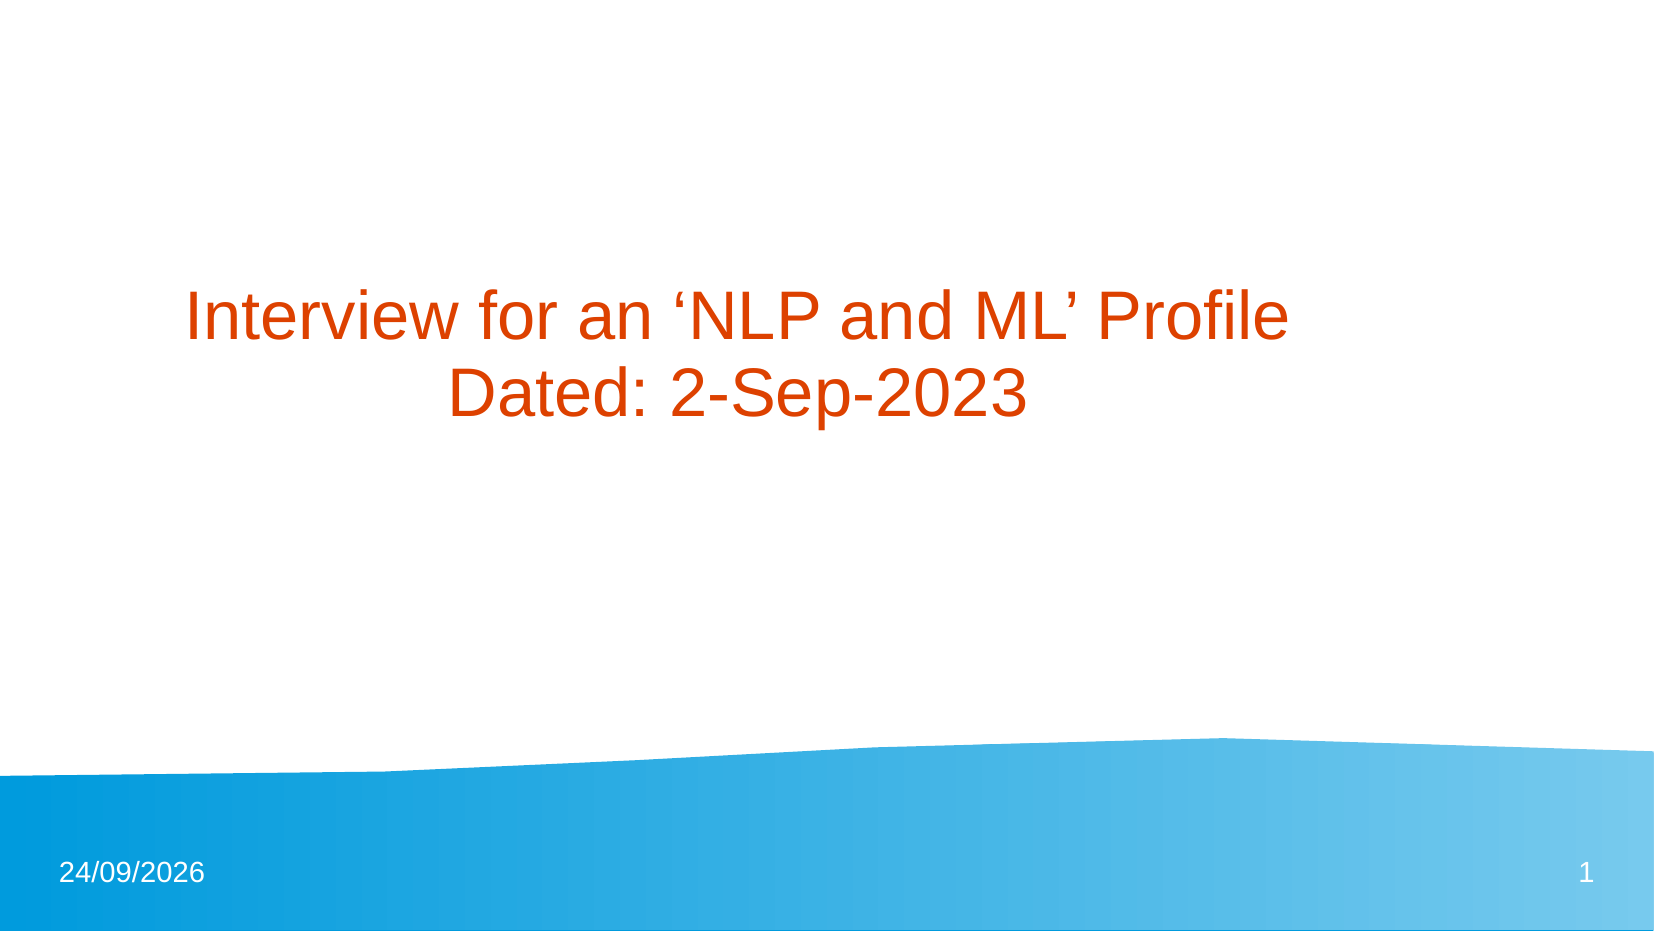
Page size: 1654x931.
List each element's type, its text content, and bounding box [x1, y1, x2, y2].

title Interview for an ‘NLP and ML’ Profile Dated: 2-Sep-2023 [0, 265, 1477, 443]
